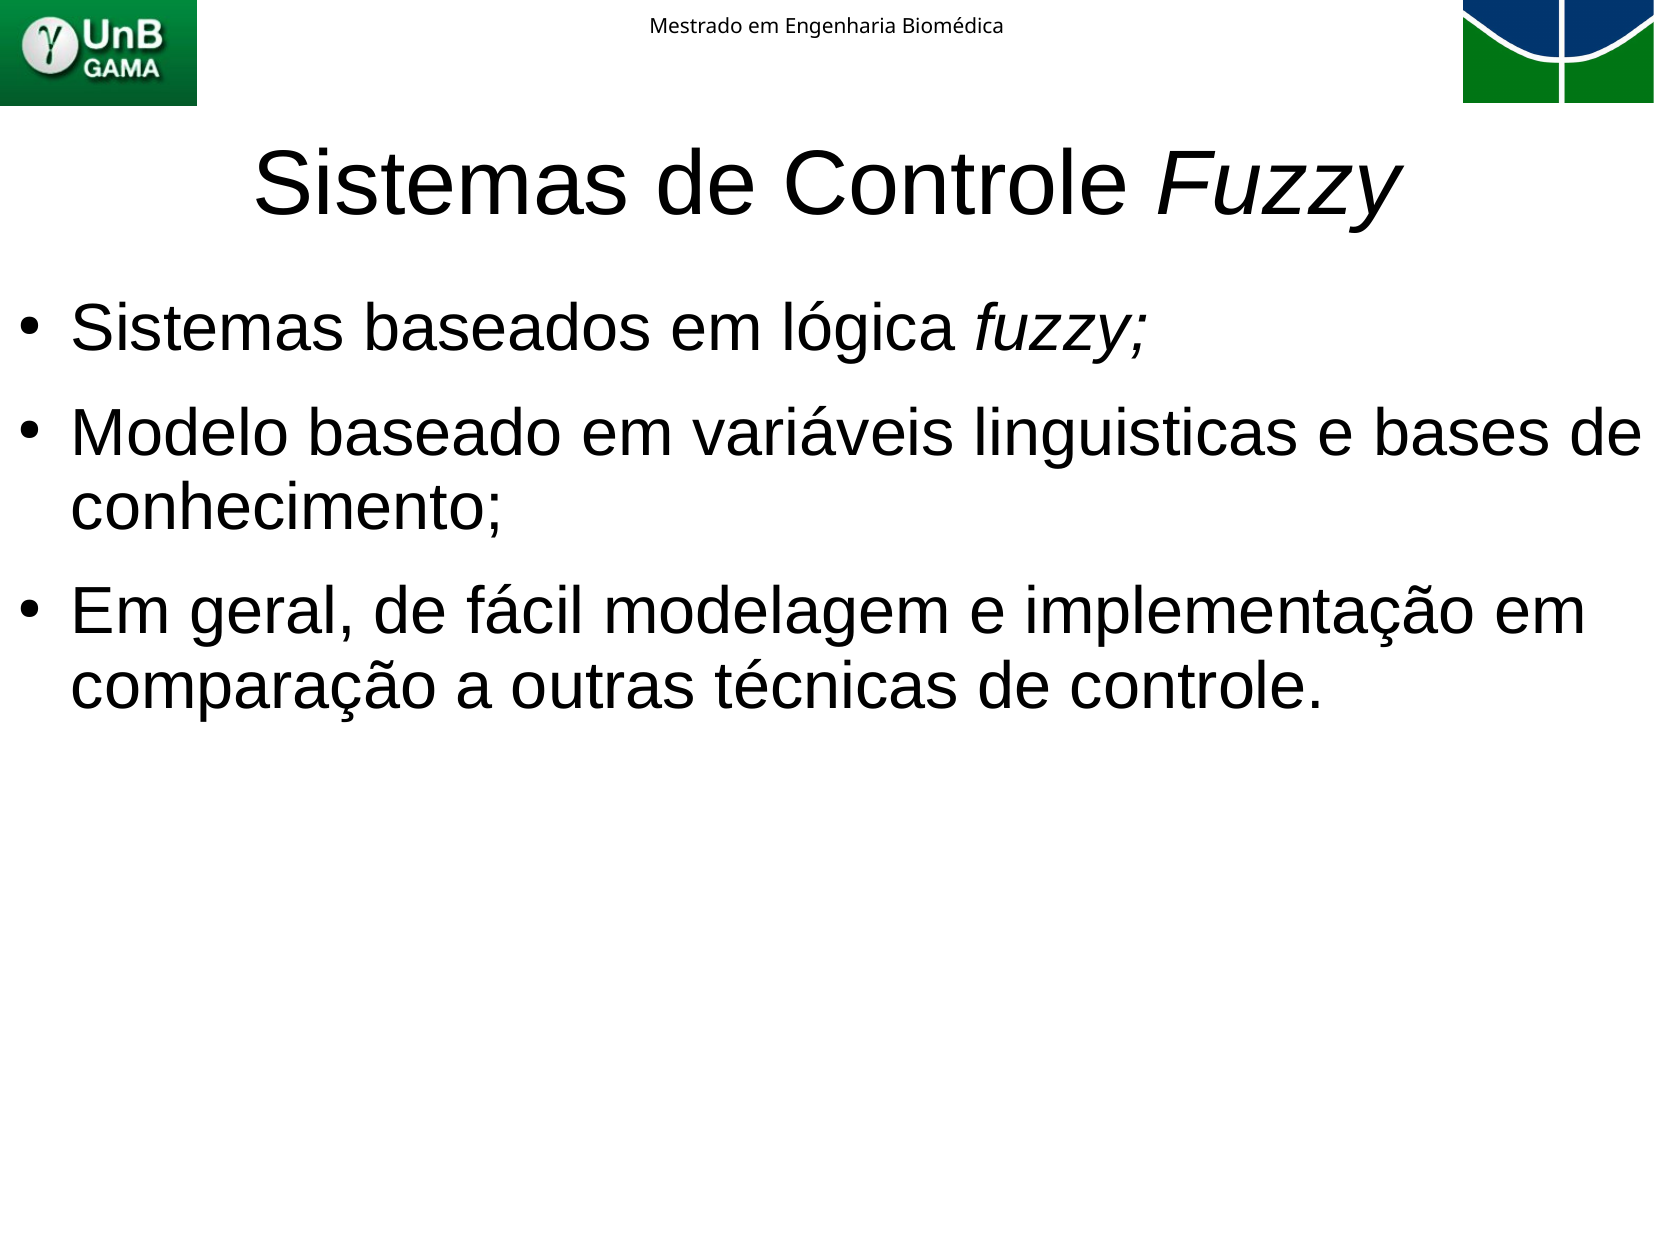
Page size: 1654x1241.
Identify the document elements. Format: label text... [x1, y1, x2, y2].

title Sistemas de Controle Fuzzy [0, 94, 1654, 272]
picture [1463, 0, 1654, 94]
list Sistemas baseados em lógica fuzzy; Modelo baseado em variáveis linguisticas e bases de conhecimento; Em geral, de fácil modelagem e implementação em comparação a outras técnicas de controle. [0, 290, 1654, 1241]
picture [0, 0, 197, 94]
